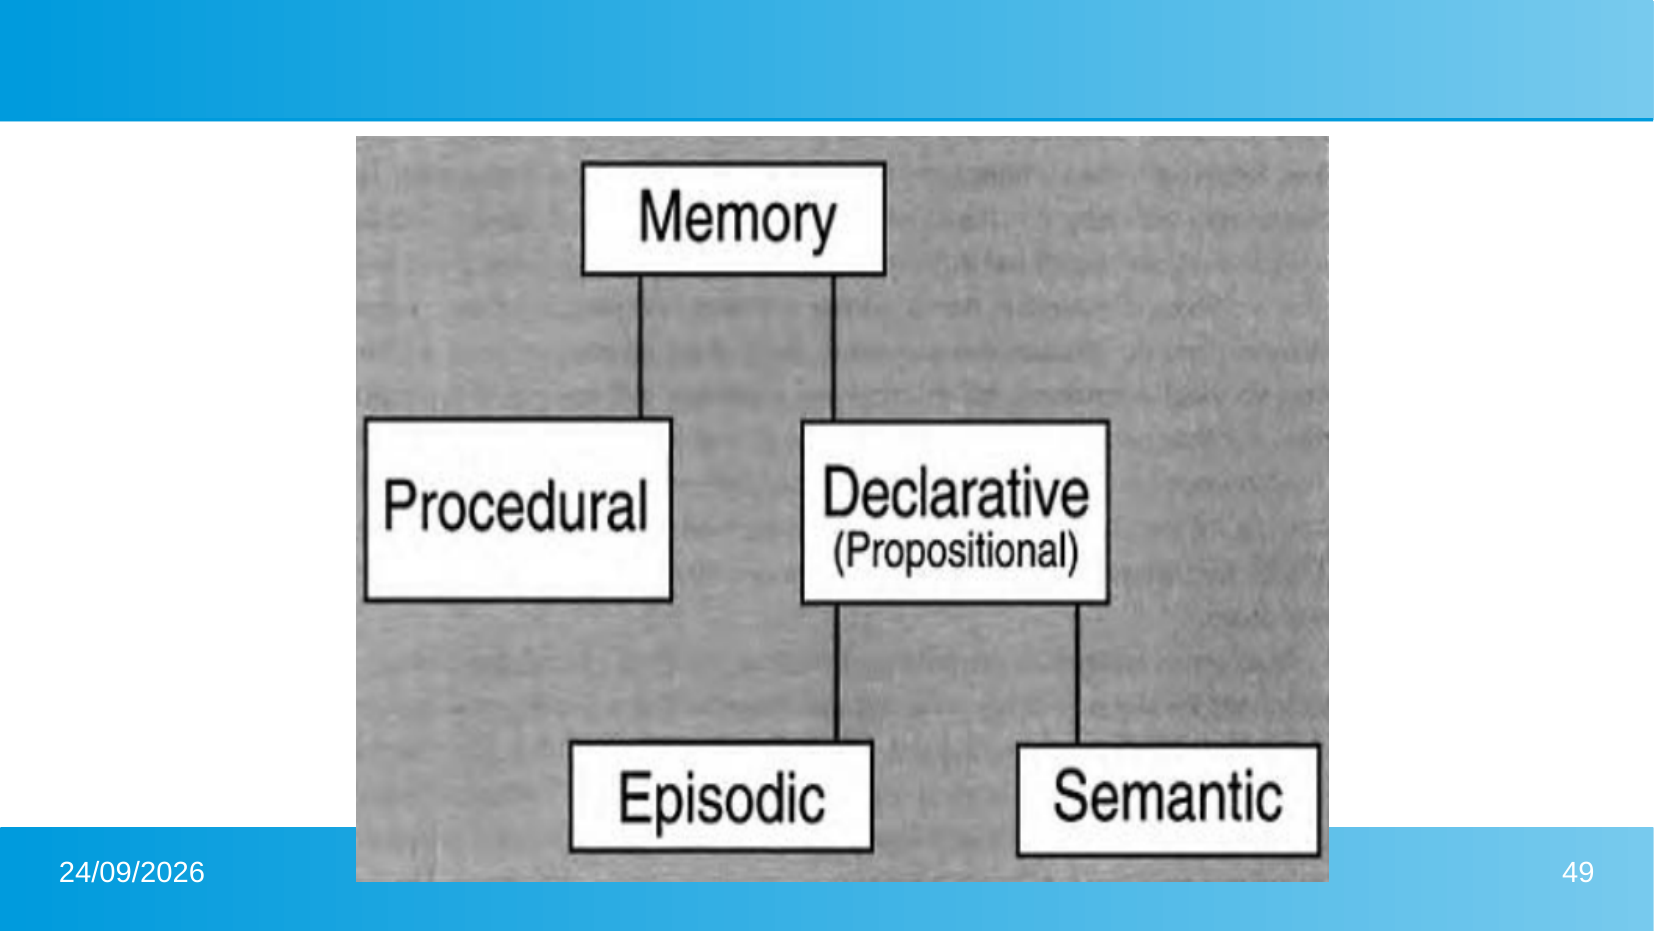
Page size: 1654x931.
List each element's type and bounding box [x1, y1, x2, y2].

picture [356, 136, 1329, 882]
